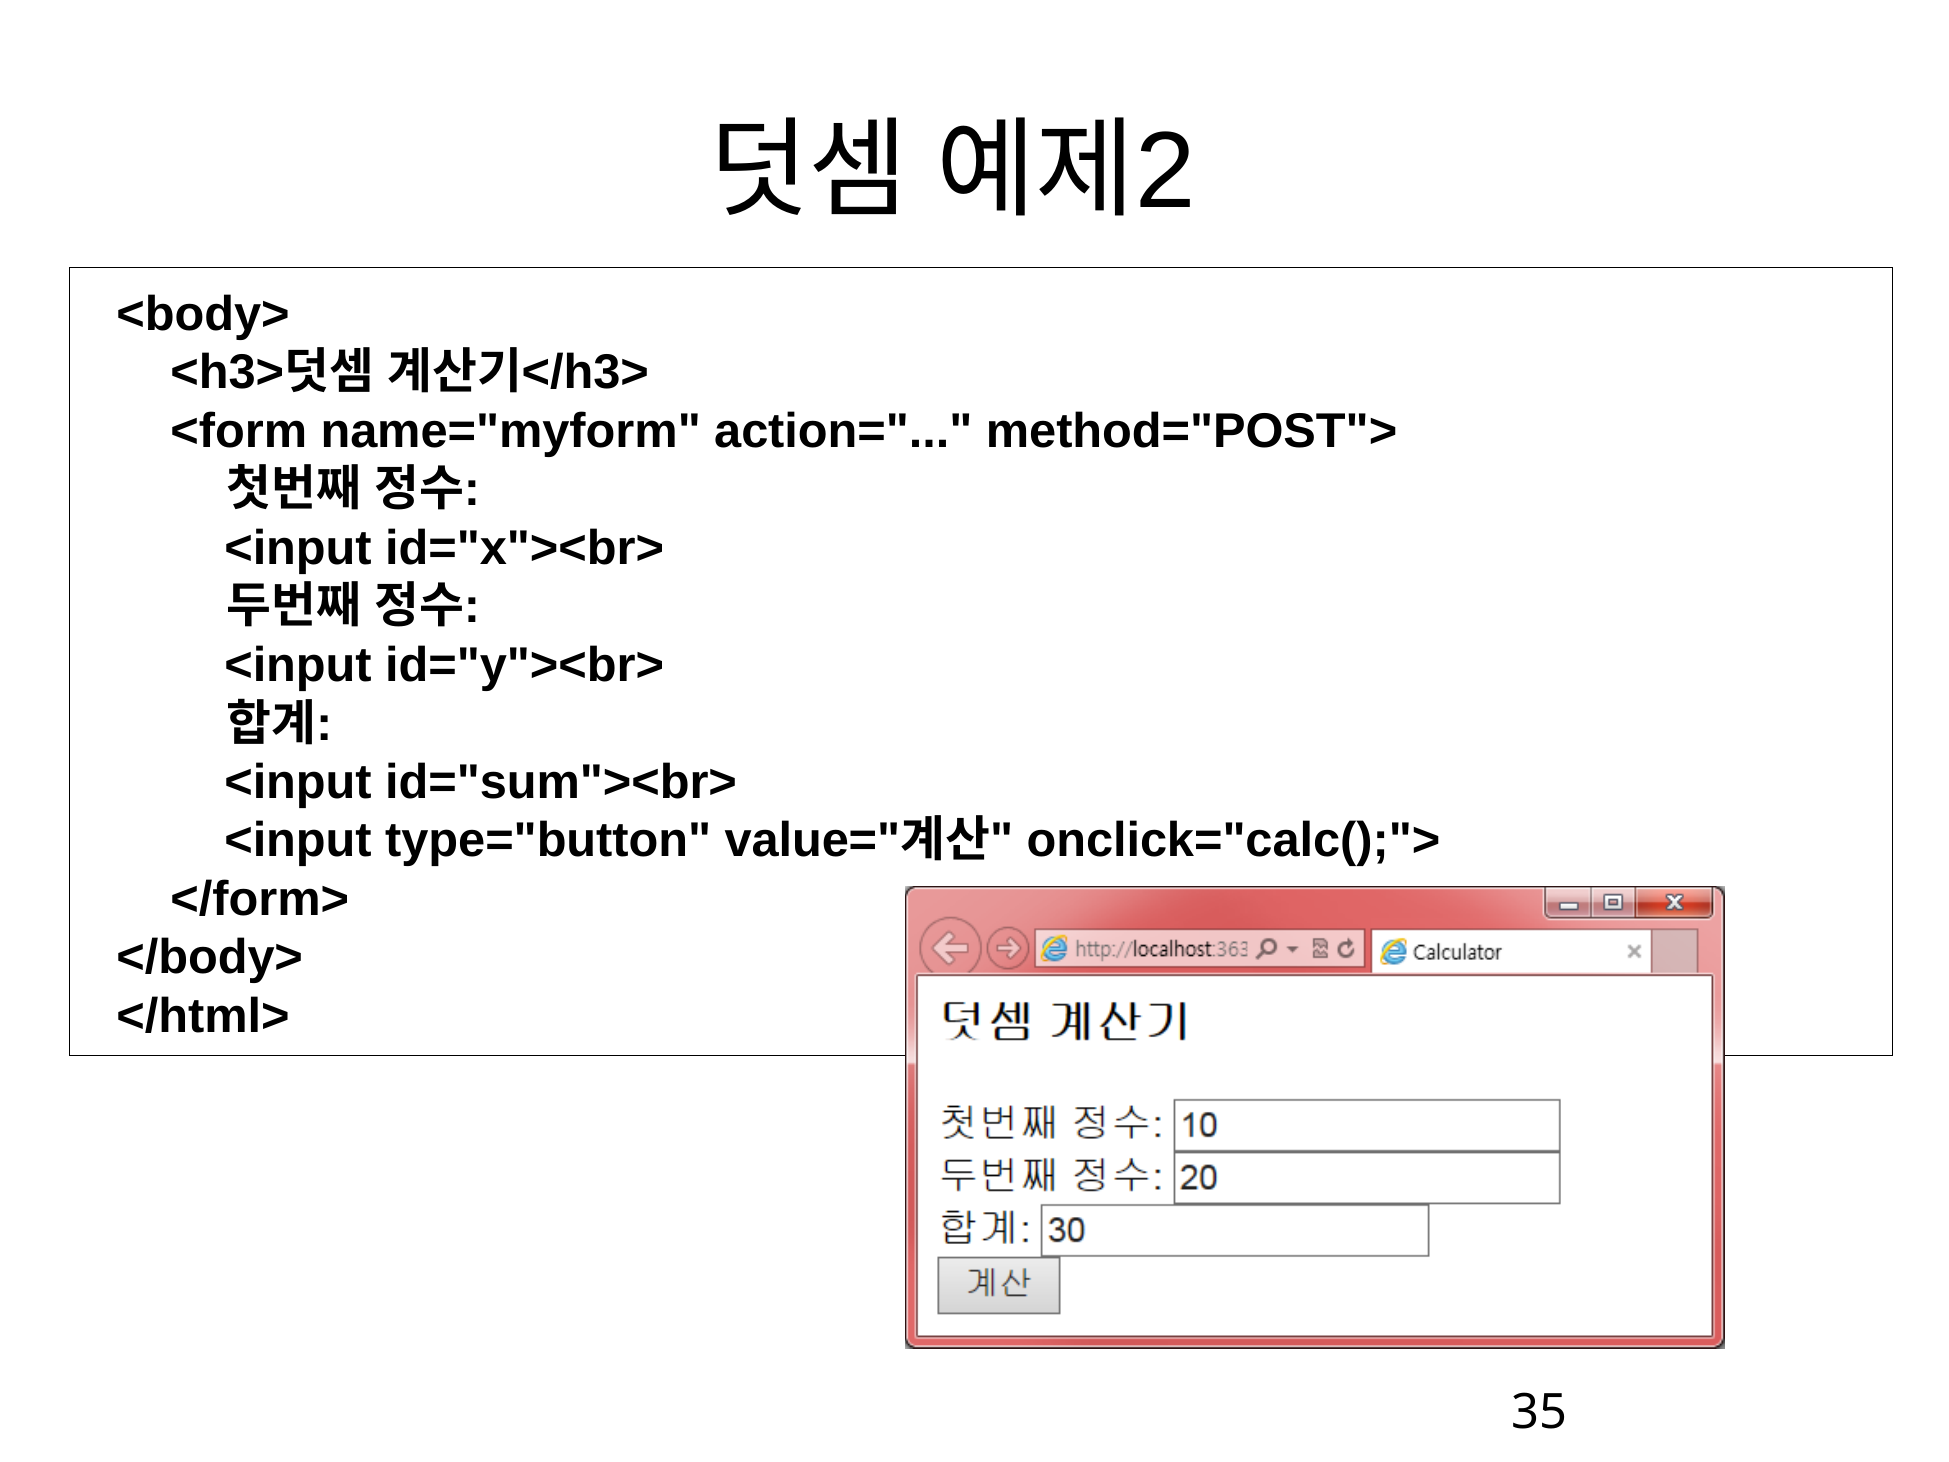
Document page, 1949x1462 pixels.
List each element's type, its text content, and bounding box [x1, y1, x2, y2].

title 덧셈 예제2 [156, 92, 1749, 255]
slide_number <숫자> [1496, 1372, 1899, 1462]
text_box <body> <h3>덧셈 계산기</h3> <form name="myform" action="..." method="POST"> 첫번째 정수: <input id="x"><br> 두번째 정수: <input id="y"><br> 합계: <input id="sum"><br> <input type="button" value="계산" onclick="calc();"> </form> </body> </html> [69, 267, 1893, 1056]
picture [905, 886, 1725, 1349]
